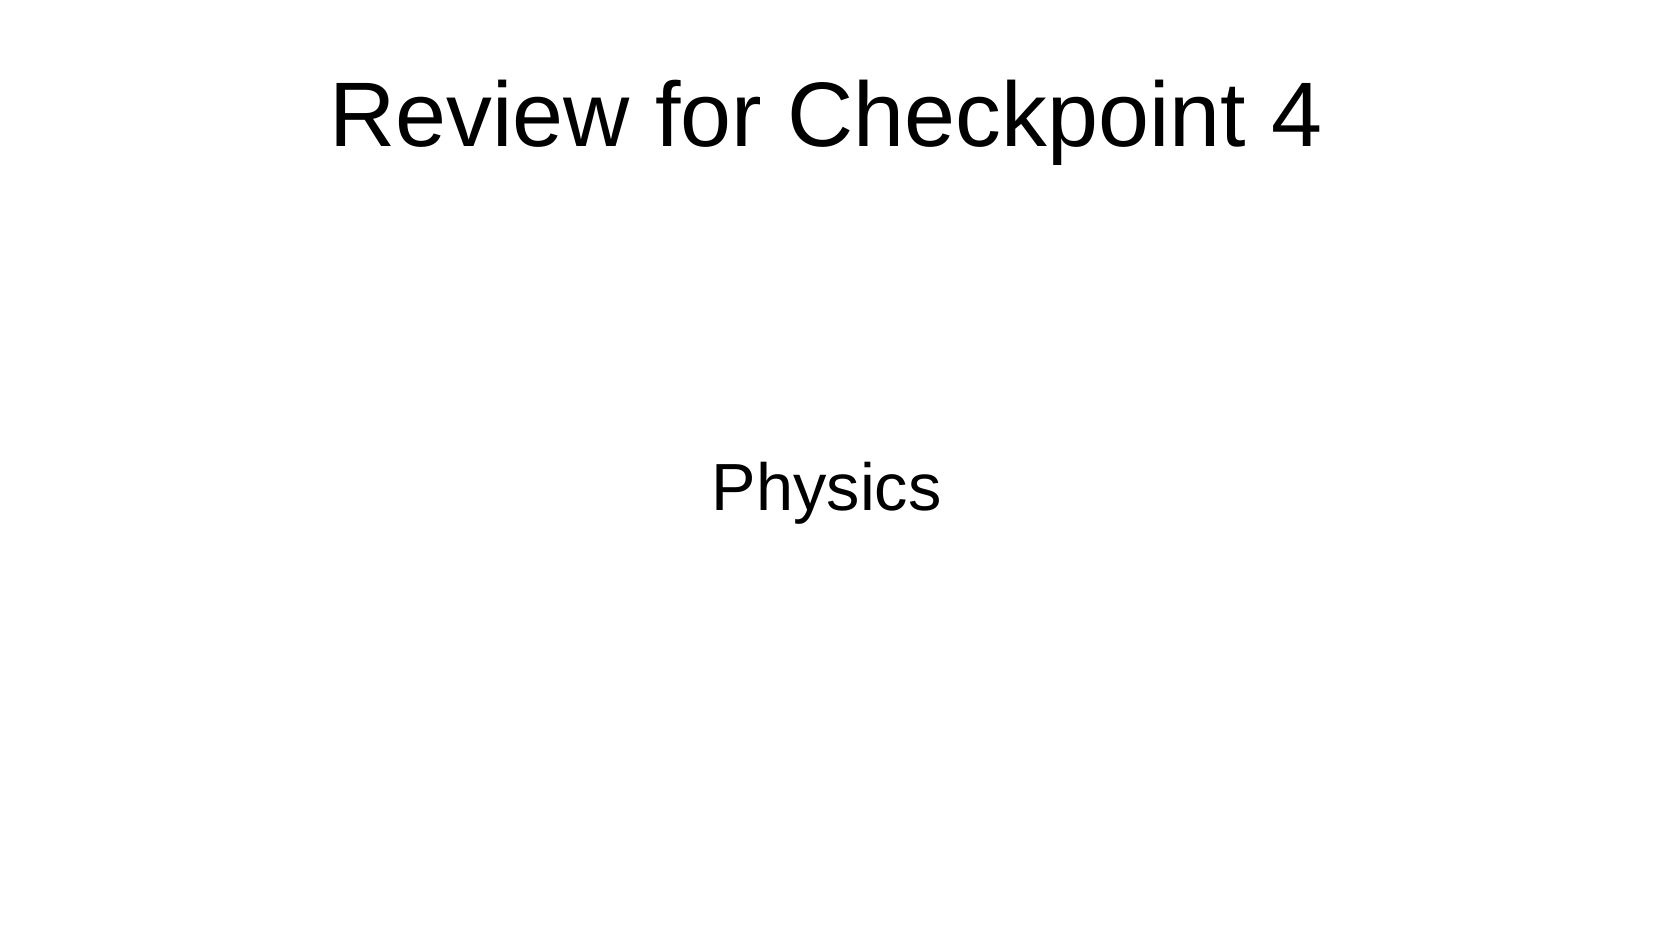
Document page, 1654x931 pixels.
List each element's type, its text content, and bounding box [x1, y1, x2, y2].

subtitle Physics [82, 217, 1571, 758]
title Review for Checkpoint 4 [82, 37, 1571, 193]
